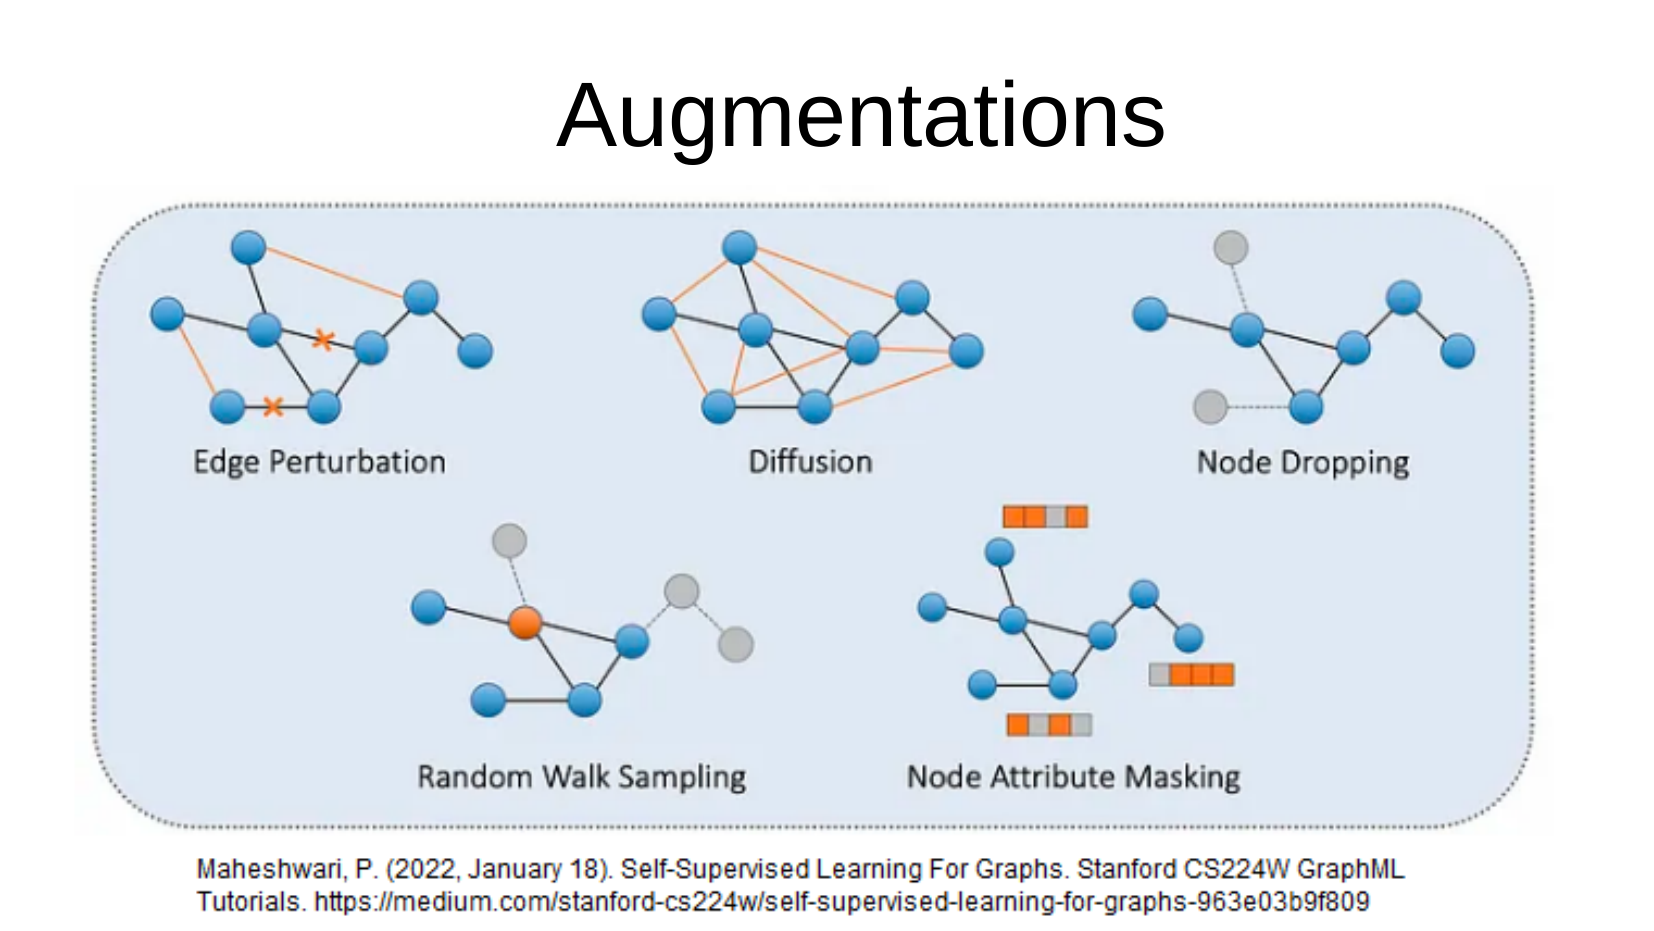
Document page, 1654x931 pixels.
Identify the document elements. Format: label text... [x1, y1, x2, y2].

picture [69, 185, 1571, 931]
title Augmentations [82, 37, 1571, 185]
